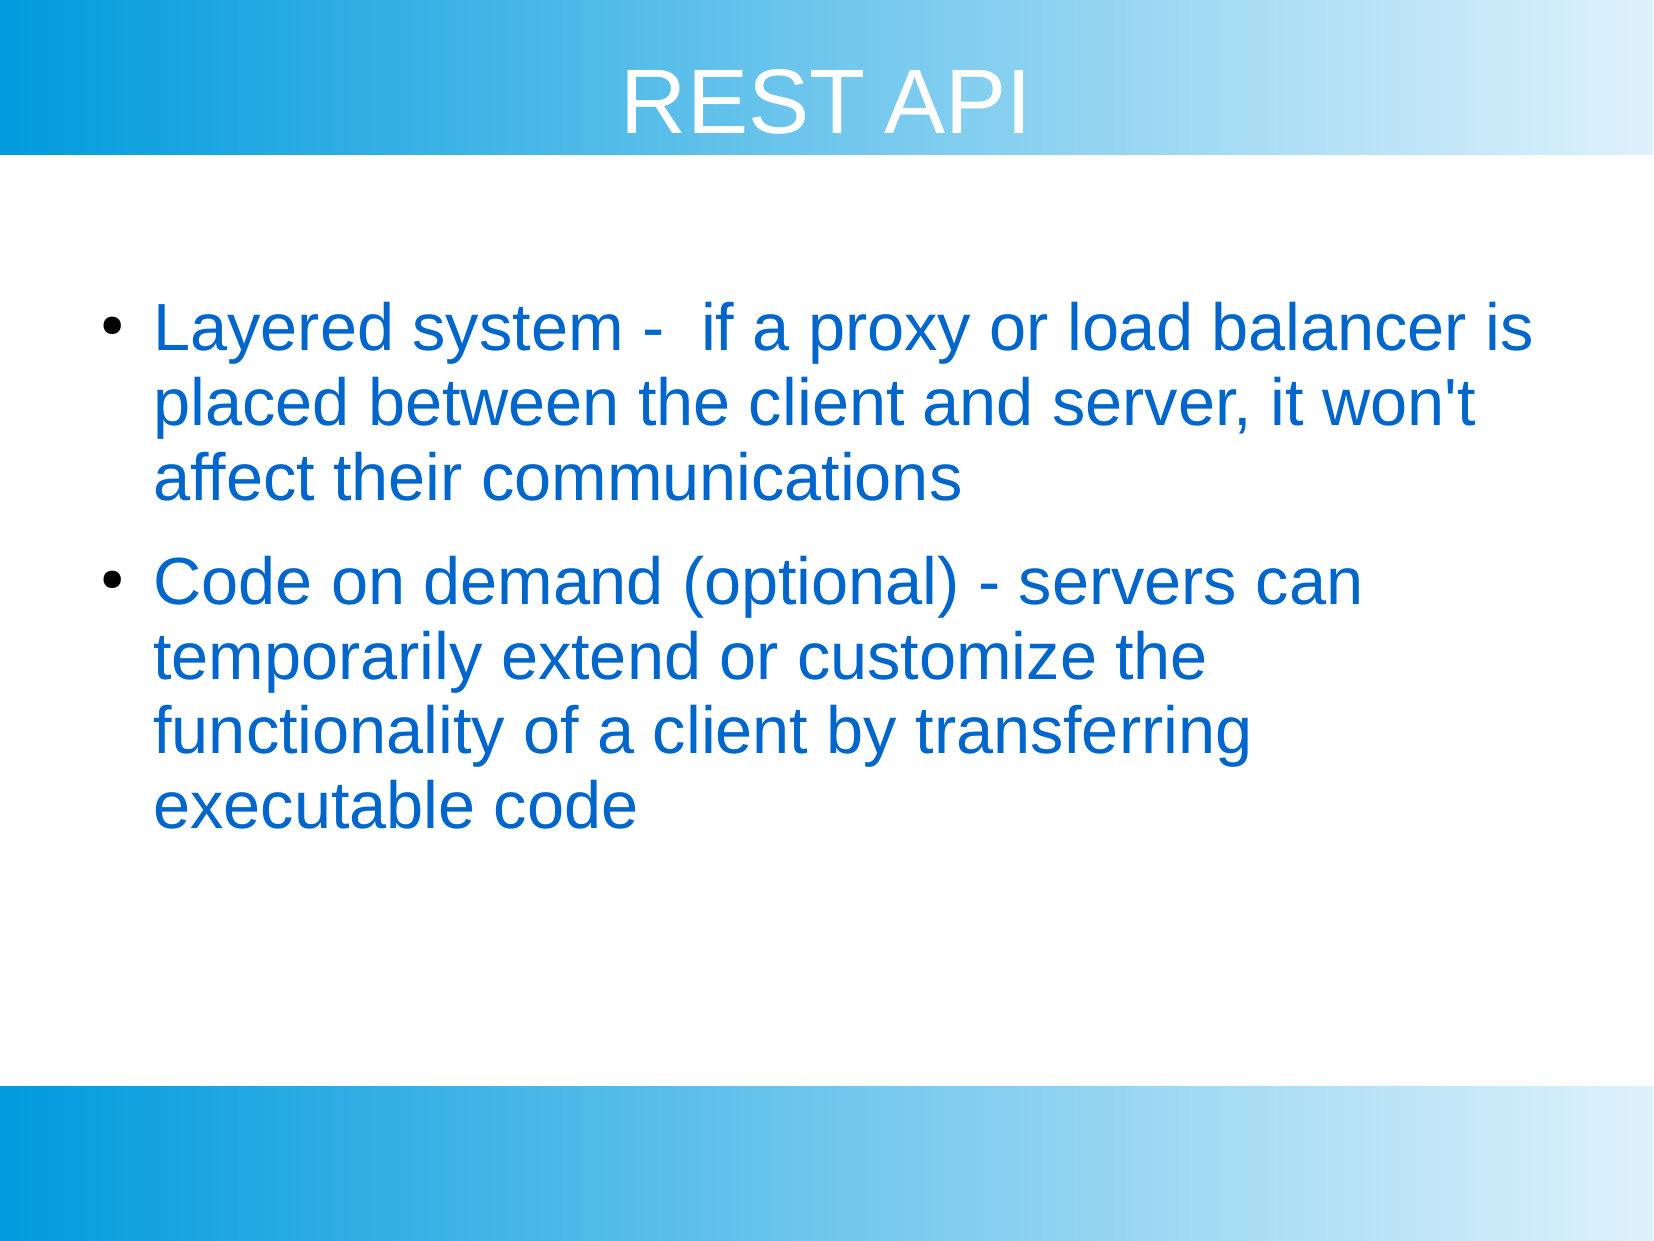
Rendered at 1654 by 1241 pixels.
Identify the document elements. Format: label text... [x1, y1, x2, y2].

list Layered system - if a proxy or load balancer is placed between the client and server, it won't affect their communications Code on demand (optional) - servers can temporarily extend or customize the functionality of a client by transferring executable code [82, 290, 1571, 1010]
title REST API [82, 49, 1571, 155]
